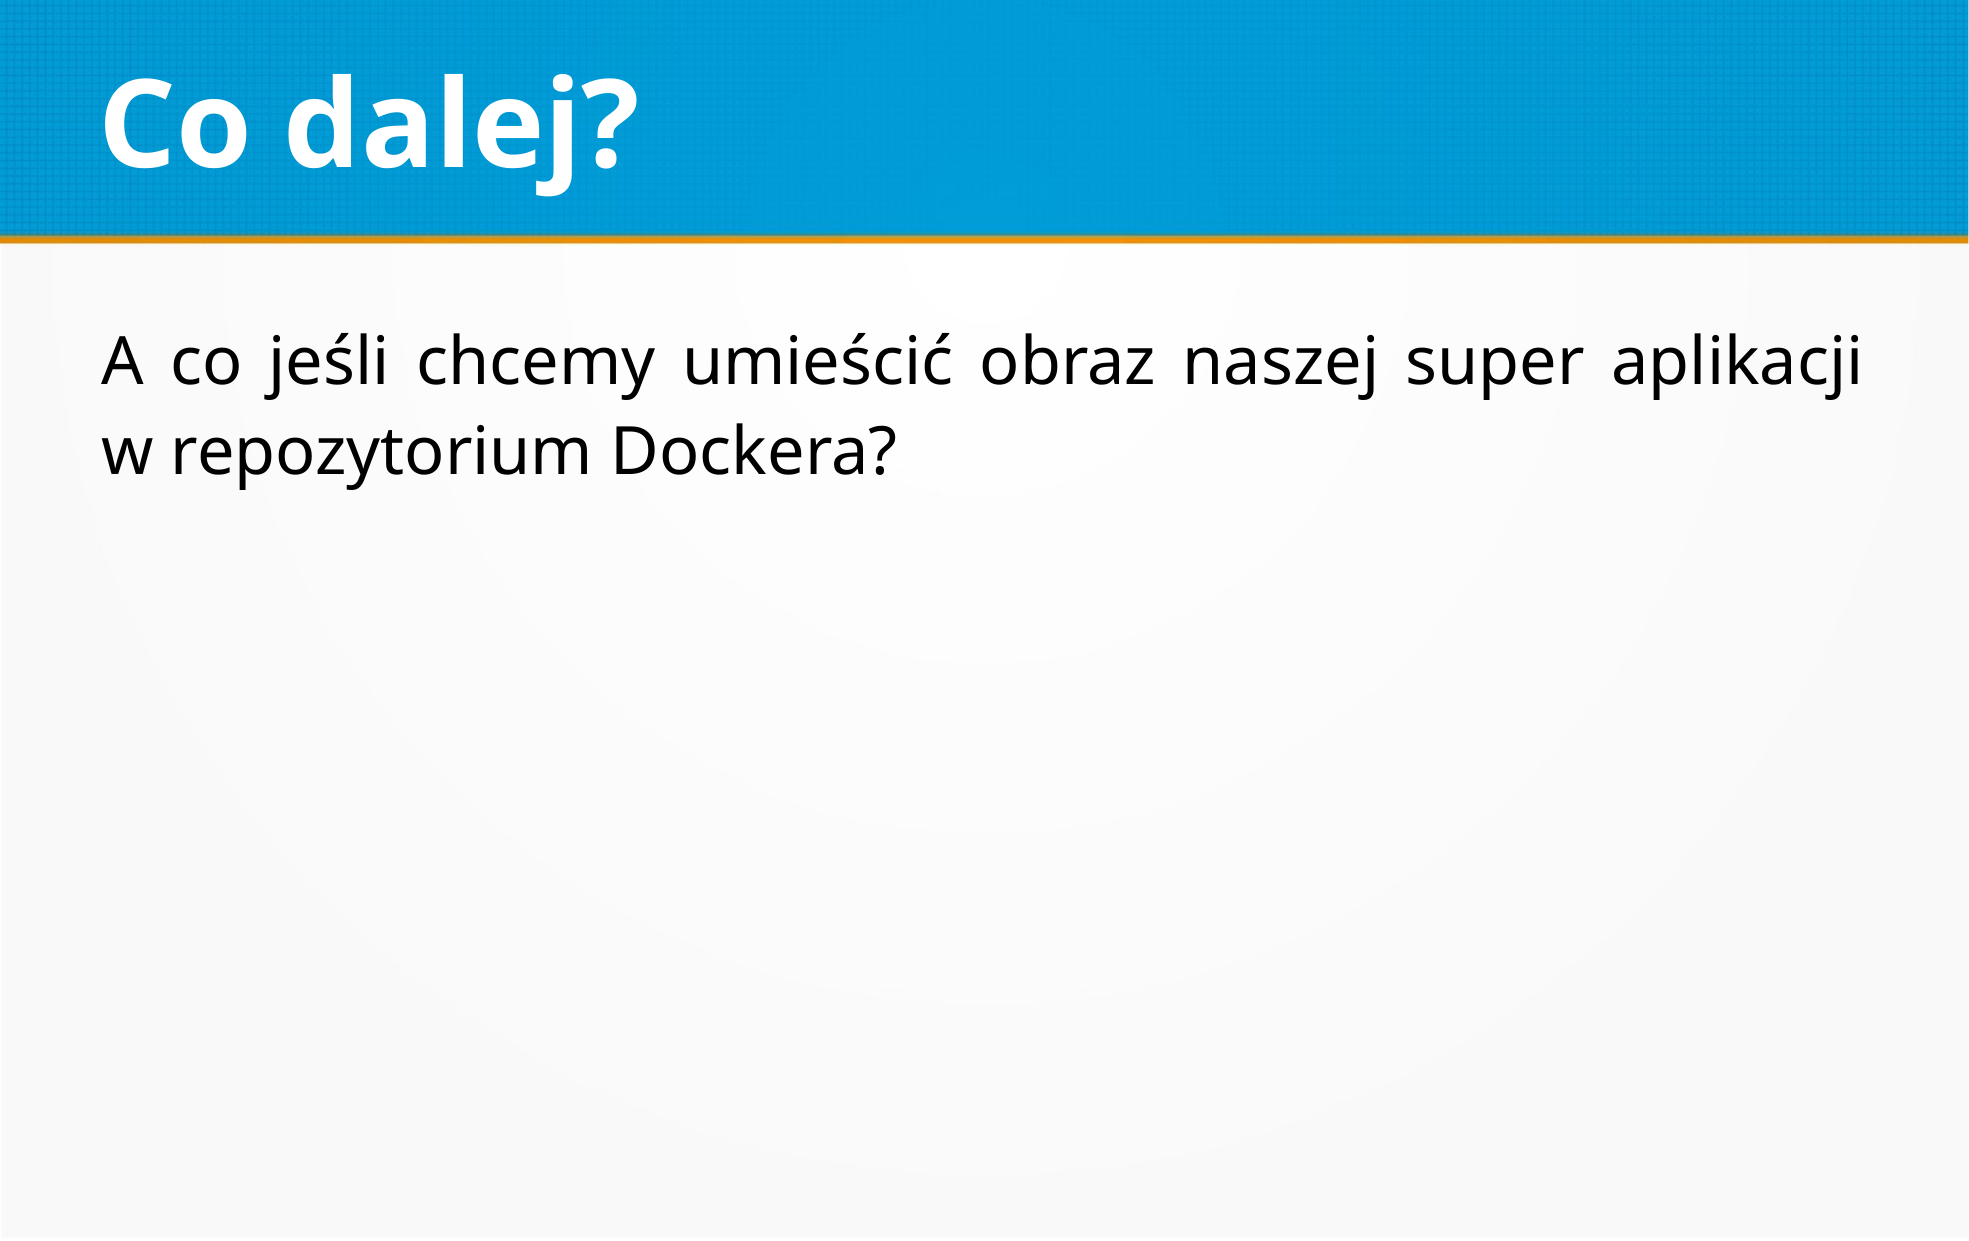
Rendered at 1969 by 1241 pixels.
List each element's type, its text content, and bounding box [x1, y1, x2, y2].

title Co dalej? [98, 35, 1870, 204]
list A co jeśli chcemy umieścić obraz naszej super aplikacji w repozytorium Dockera? [30, 312, 1867, 1111]
picture [0, 233, 1969, 1241]
